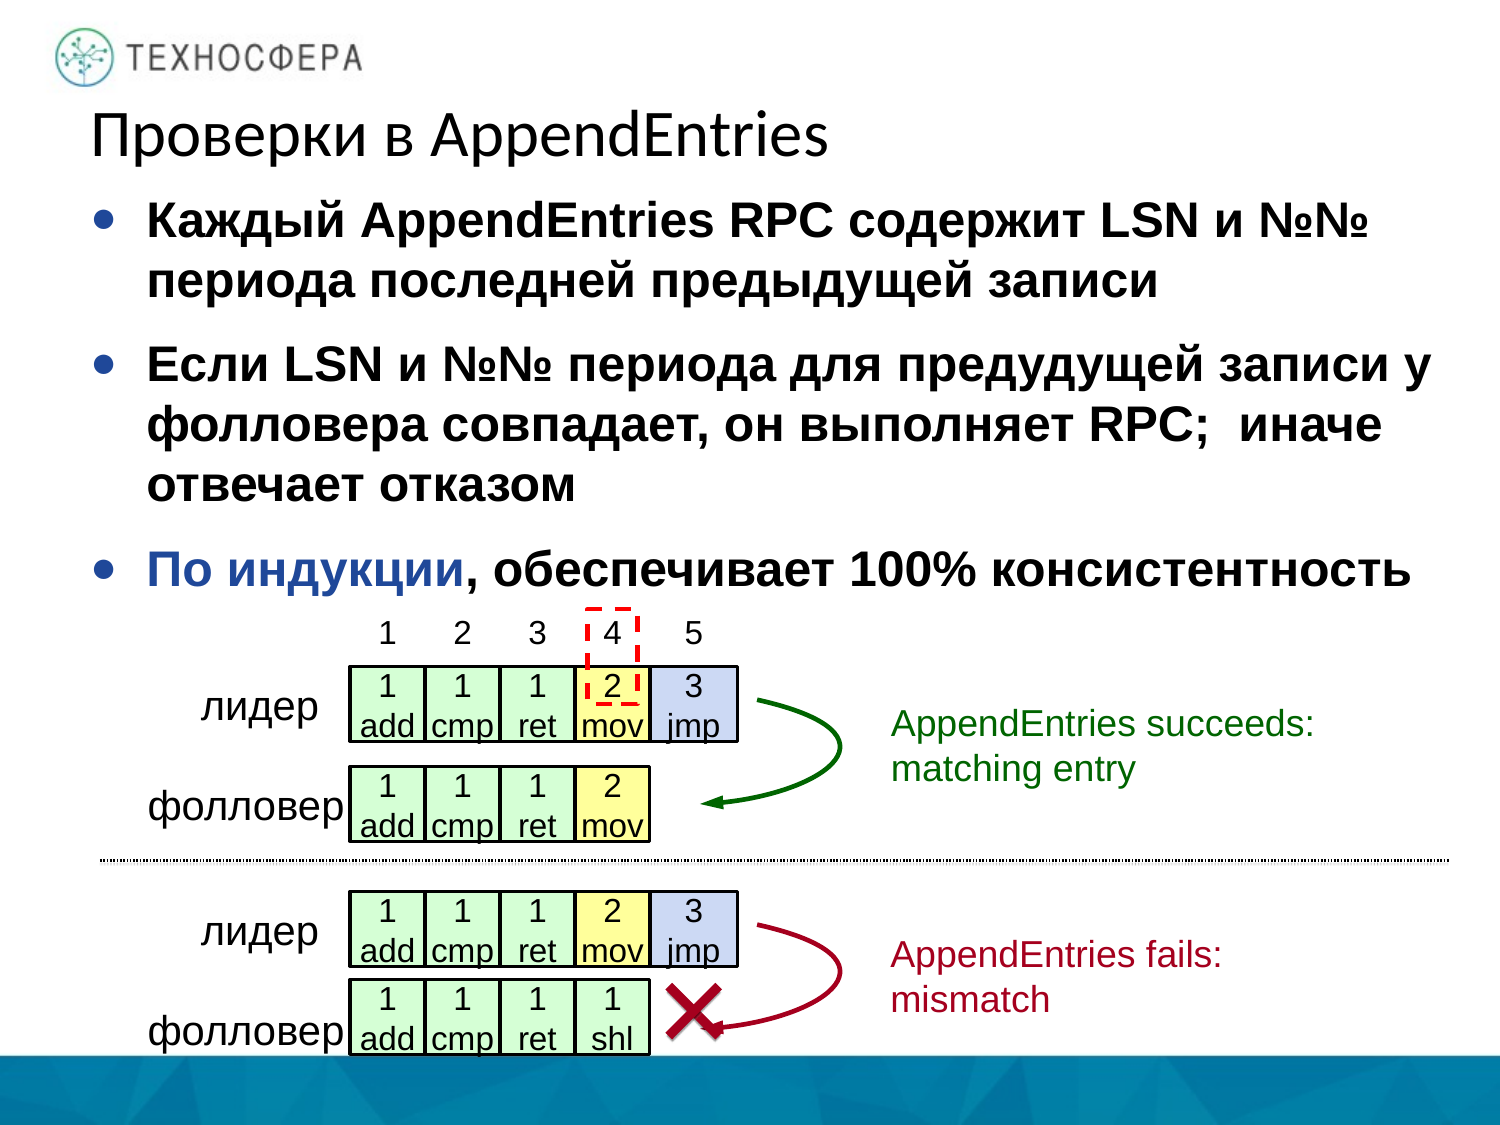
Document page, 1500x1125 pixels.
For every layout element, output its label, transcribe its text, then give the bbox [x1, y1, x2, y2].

text_box лидер [200, 678, 320, 729]
text_box лидер [301, 700, 313, 718]
text_box 1 add [349, 766, 424, 842]
text_box 2 mov [574, 766, 650, 842]
text_box 1 cmp [424, 766, 499, 842]
text_box 1 ret [499, 979, 574, 1055]
text_box фолловер [147, 1003, 345, 1054]
text_box 3 jmp [706, 946, 715, 960]
text_box 3 [499, 603, 574, 659]
text_box фолловер [166, 800, 176, 818]
text_box 3 jmp [650, 891, 738, 967]
text_box 4 [574, 603, 649, 659]
text_box фолловер [327, 1025, 339, 1043]
text_box 3 jmp [706, 721, 715, 735]
text_box 1 cmp [480, 1034, 489, 1048]
text_box 1 shl [574, 979, 650, 1055]
text_box фолловер [153, 1025, 162, 1043]
text_box 1 add [349, 979, 424, 1055]
text_box AppendEntries fails: mismatch [875, 922, 1239, 1028]
text_box 1 cmp [480, 946, 489, 960]
text_box 1 cmp [480, 721, 489, 735]
text_box 1 [349, 603, 424, 659]
text_box AppendEntries succeeds: matching entry [876, 691, 1331, 797]
list Каждый AppendEntries RPC содержит LSN и №№ периода последней предыдущей записи Если LSN и №№ периода для предудущей записи у фолловера совпадает, он выполняет RPC; иначе отвечает отказом По индукции, обеспечивает 100% консистентность [75, 179, 1458, 580]
text_box 1 ret [499, 891, 574, 967]
text_box 1 cmp [480, 821, 489, 835]
text_box фолловер [327, 800, 339, 818]
text_box лидер [301, 925, 313, 943]
text_box 2 [424, 603, 499, 659]
text_box 1 cmp [424, 666, 499, 742]
picture [0, 0, 1500, 1057]
text_box 1 add [349, 666, 424, 742]
text_box 1 cmp [424, 891, 499, 967]
text_box 3 jmp [650, 666, 738, 742]
title Проверки в AppendEntries [75, 79, 1425, 180]
text_box фолловер [166, 1025, 176, 1043]
text_box 1 ret [499, 766, 574, 842]
text_box 2 mov [574, 666, 650, 742]
text_box 1 add [349, 891, 424, 967]
text_box 2 mov [574, 891, 650, 967]
text_box фолловер [153, 800, 162, 818]
text_box лидер [200, 903, 320, 954]
text_box 5 [649, 603, 738, 659]
text_box 1 cmp [424, 979, 499, 1055]
text_box 1 ret [499, 666, 574, 742]
text_box фолловер [147, 778, 345, 829]
